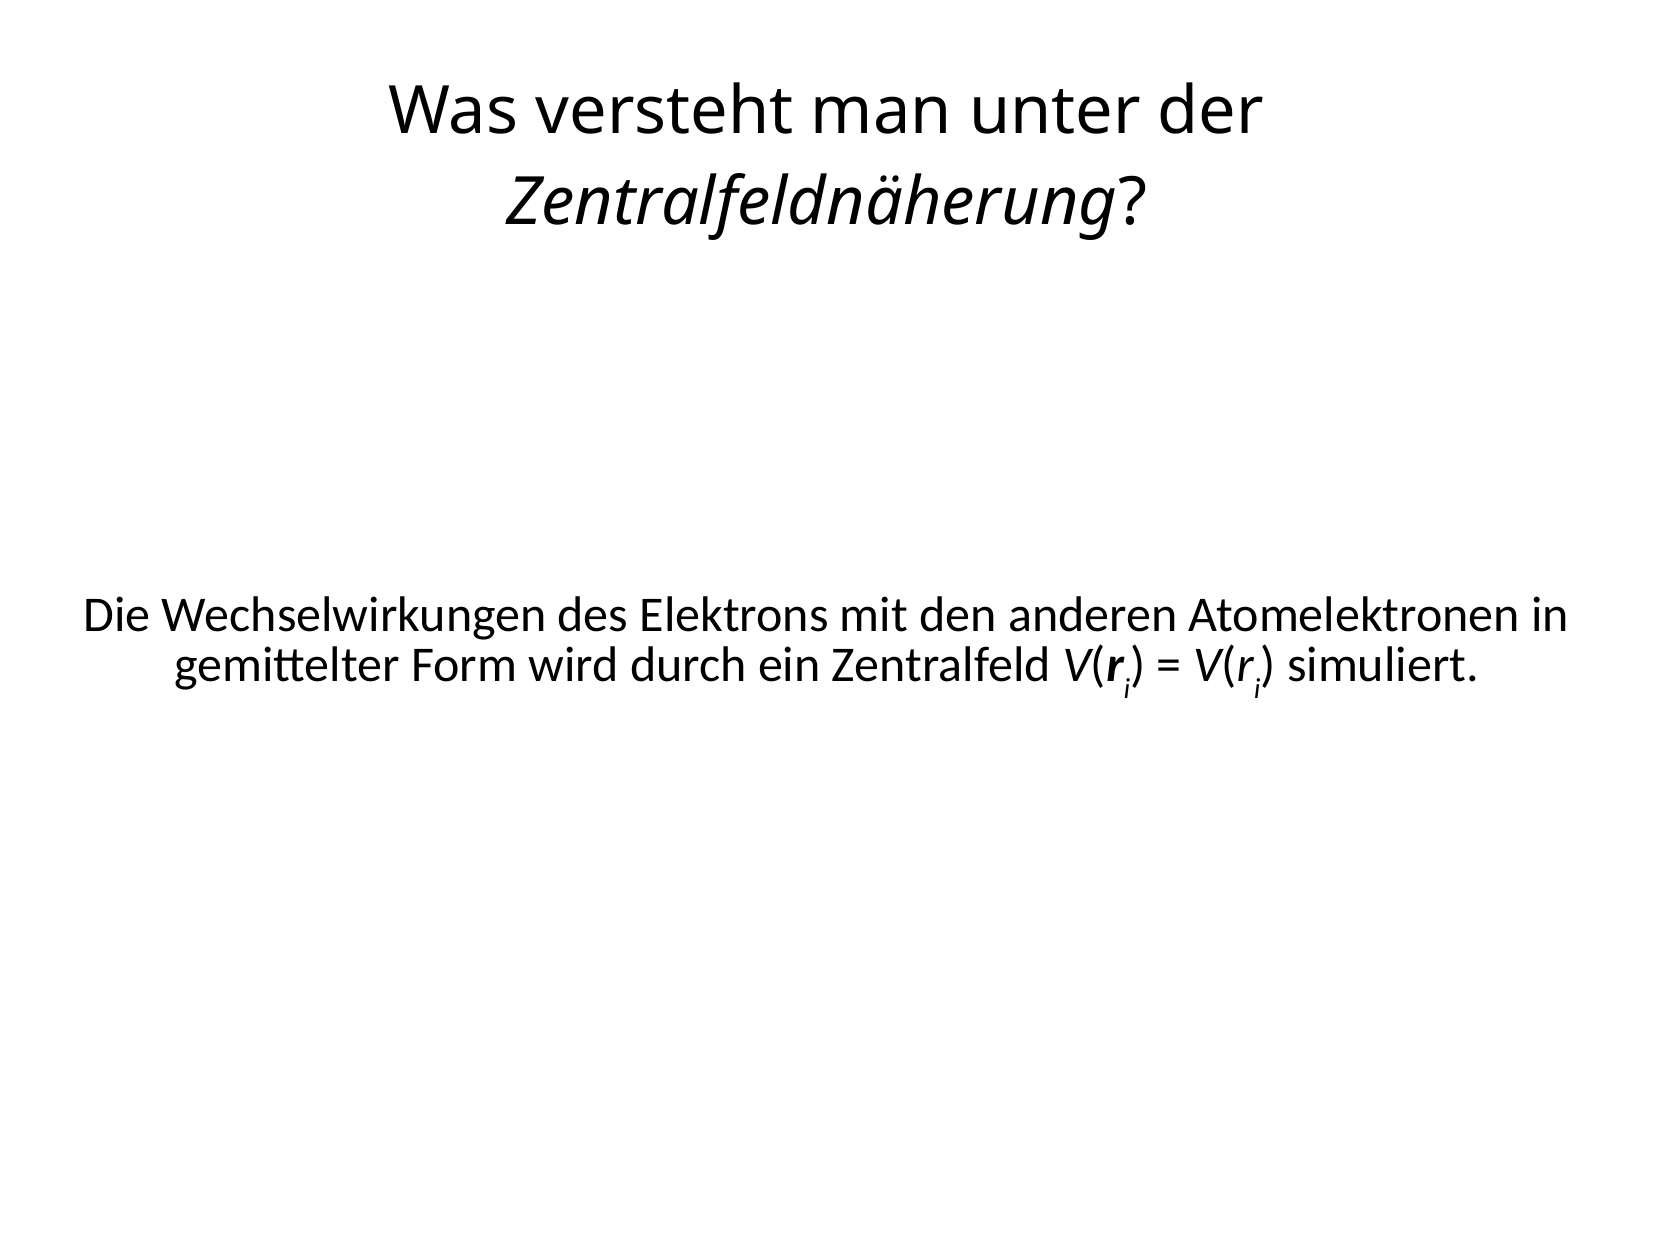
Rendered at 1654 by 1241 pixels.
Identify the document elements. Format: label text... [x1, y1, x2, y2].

subtitle Die Wechselwirkungen des Elektrons mit den anderen Atomelektronen in gemittelter Form wird durch ein Zentralfeld V(ri) = V(ri) simuliert. [82, 290, 1571, 1010]
title Was versteht man unter der Zentralfeldnäherung? [82, 49, 1571, 257]
